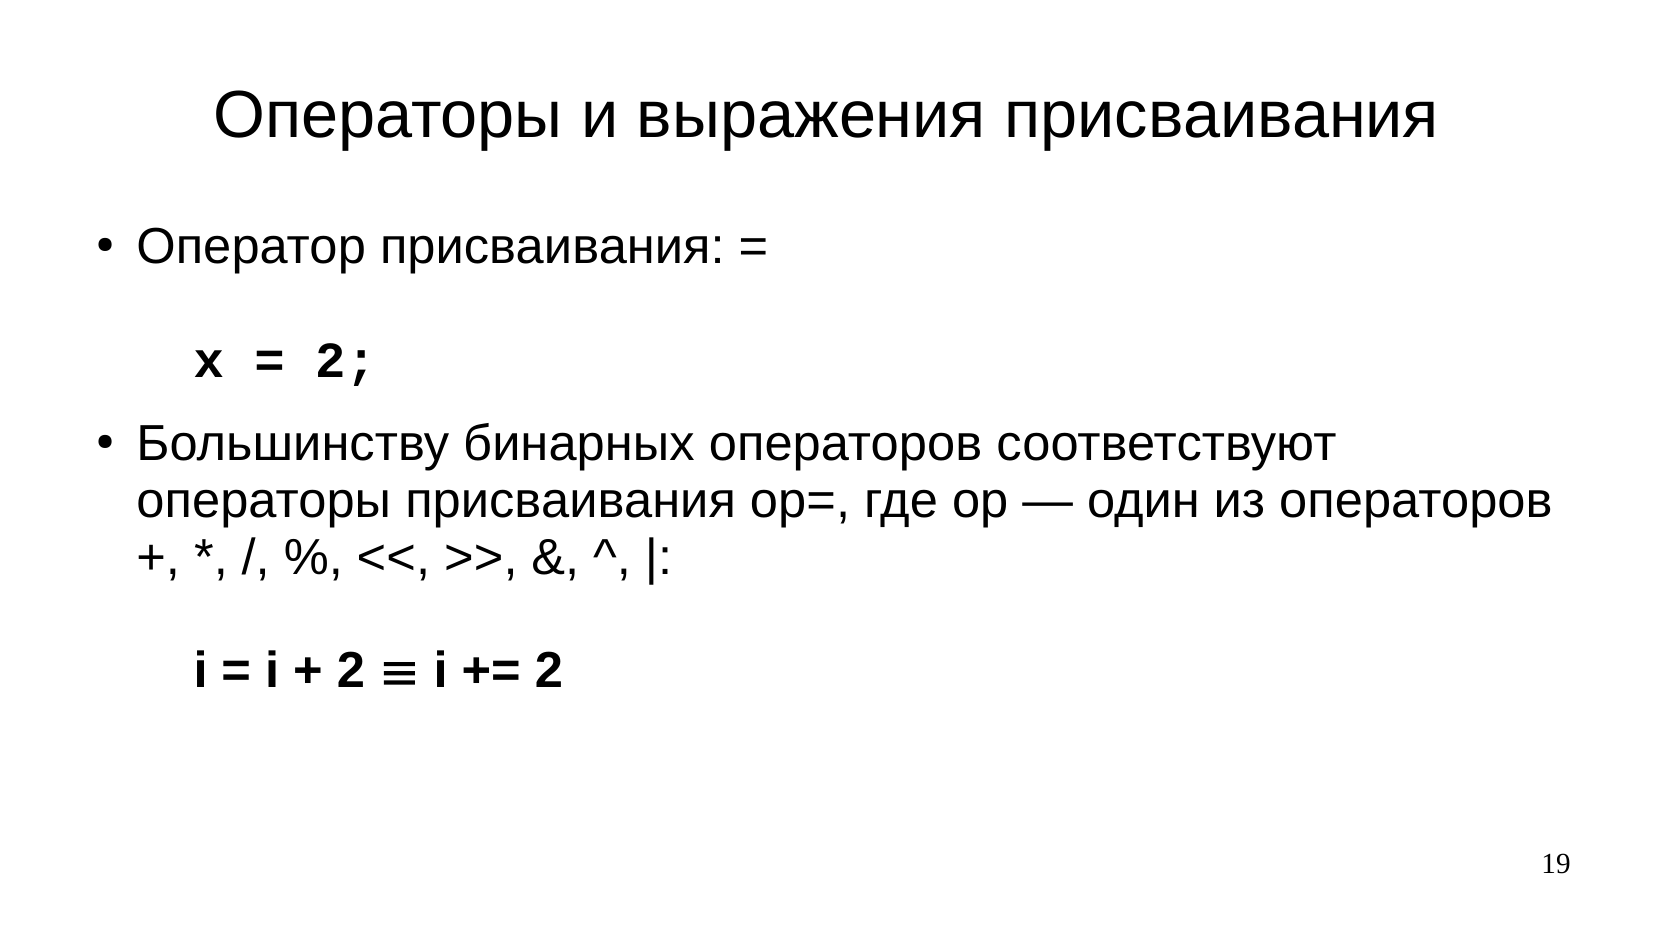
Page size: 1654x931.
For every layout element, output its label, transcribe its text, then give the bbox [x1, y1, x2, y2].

title Операторы и выражения присваивания [82, 37, 1571, 193]
list Оператор присваивания: = x = 2; Большинству бинарных операторов соответствуют операторы присваивания ор=, где ор — один из операторов +, *, /, %, <<, >>, &, ^, |: i = i + 2  i += 2 [82, 217, 1571, 758]
